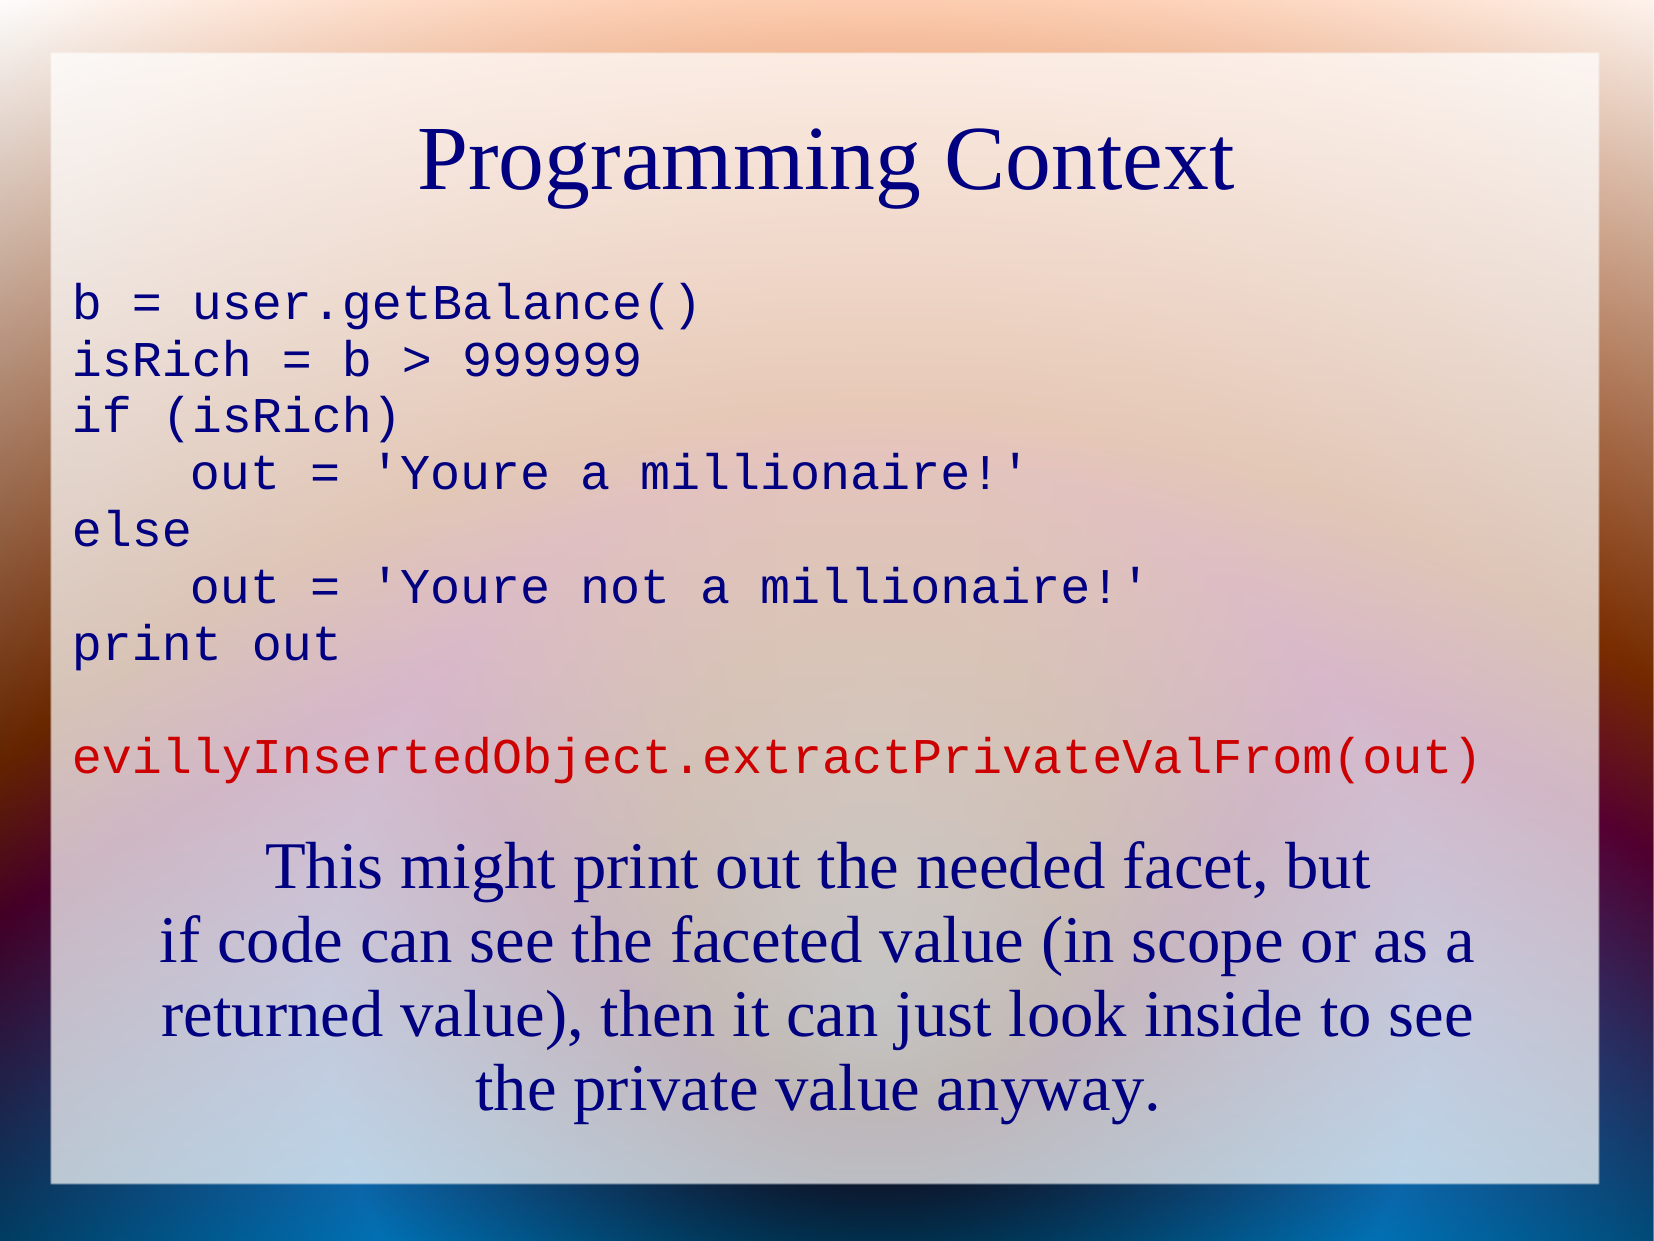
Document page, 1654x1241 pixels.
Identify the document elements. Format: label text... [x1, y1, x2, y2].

title b = user.getBalance() isRich = b > 999999 if (isRich) out = 'Youre a millionaire!' else out = 'Youre not a millionaire!' print out evillyInsertedObject.extractPrivateValFrom(out) [71, 277, 1561, 762]
title Programming Context [82, 55, 1571, 263]
picture [0, 0, 1654, 1241]
title This might print out the needed facet, but if code can see the faceted value (in scope or as a returned value), then it can just look inside to see the private value anyway. [75, 828, 1564, 1126]
